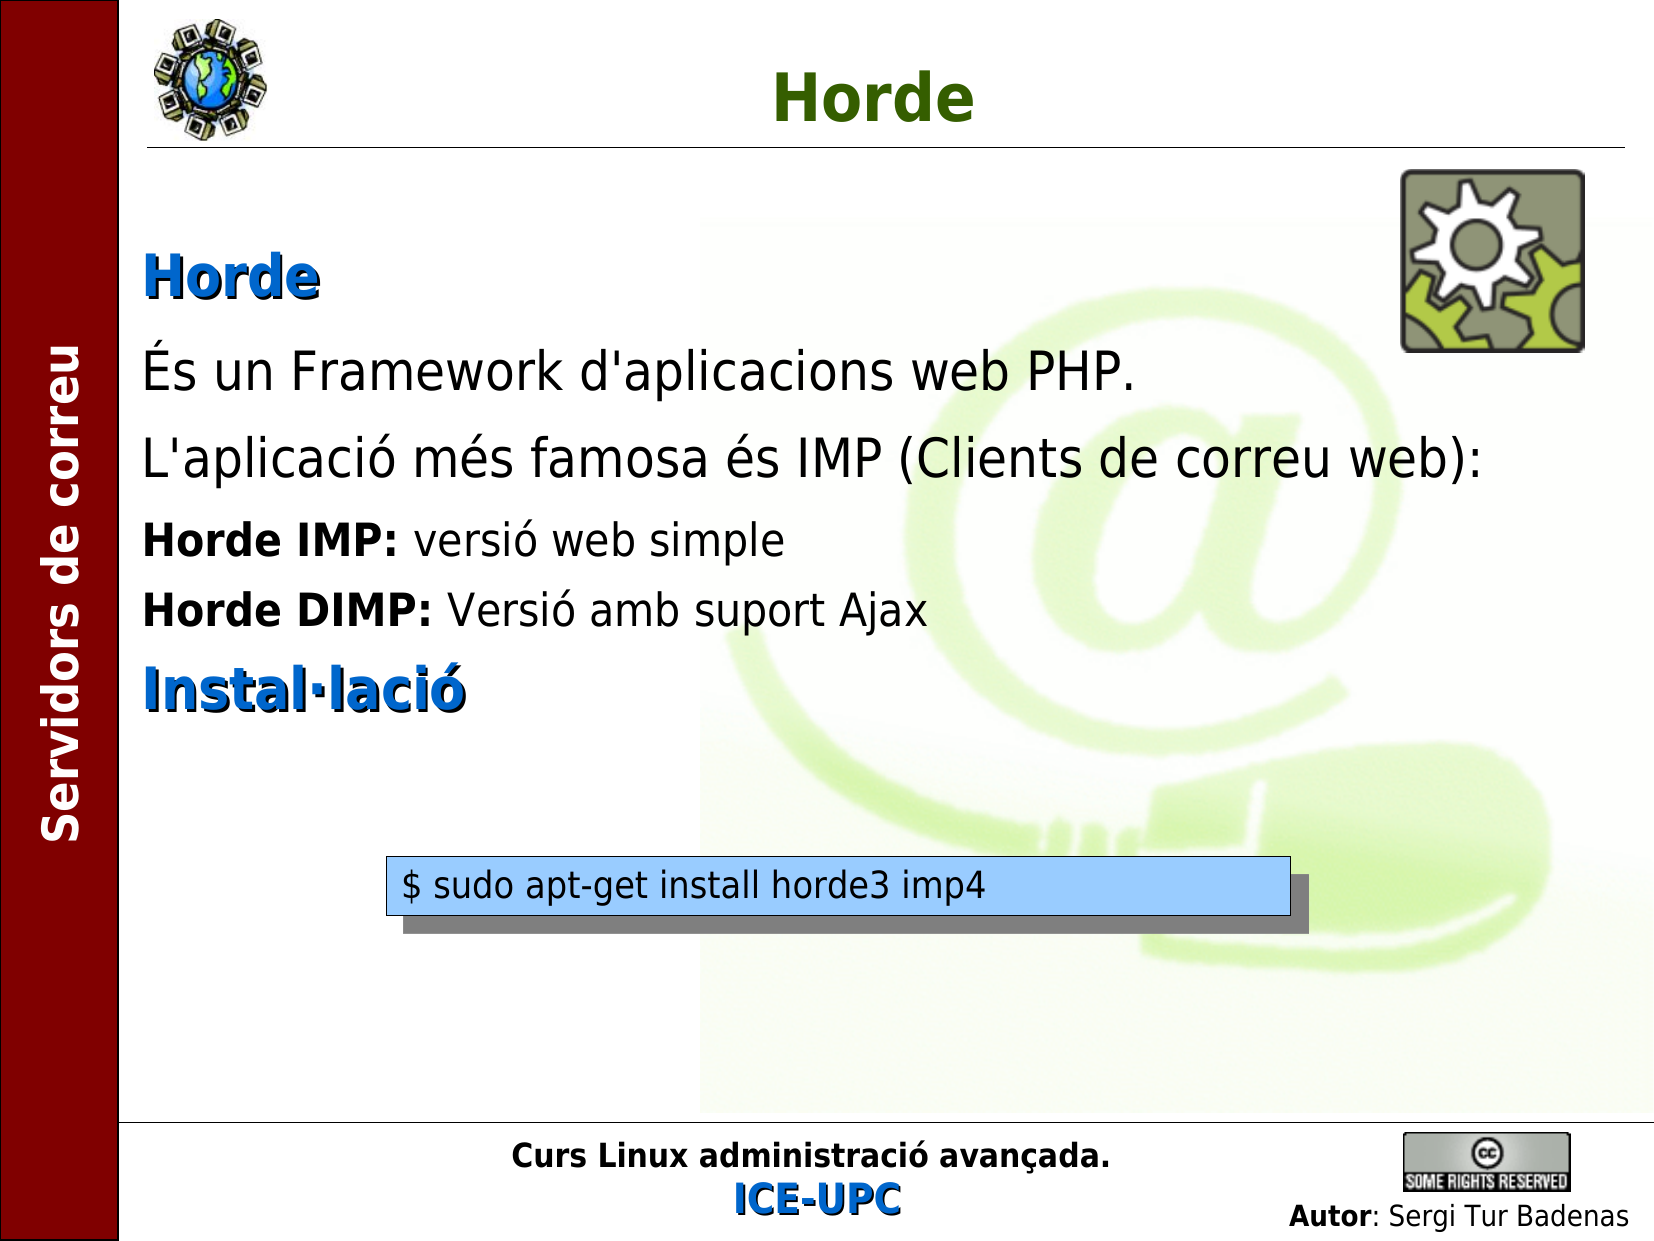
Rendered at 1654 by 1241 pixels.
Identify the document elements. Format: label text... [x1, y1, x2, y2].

text_box $ sudo apt-get install horde3 imp4 [386, 856, 1291, 916]
picture [154, 19, 268, 49]
picture [1403, 1132, 1571, 1192]
list Horde És un Framework d'aplicacions web PHP. L'aplicació més famosa és IMP (Clients de correu web): Horde IMP: versió web simple Horde DIMP: Versió amb suport Ajax Instal·lació [141, 242, 1630, 1078]
title Horde [129, 49, 1619, 148]
picture [700, 169, 1654, 1113]
